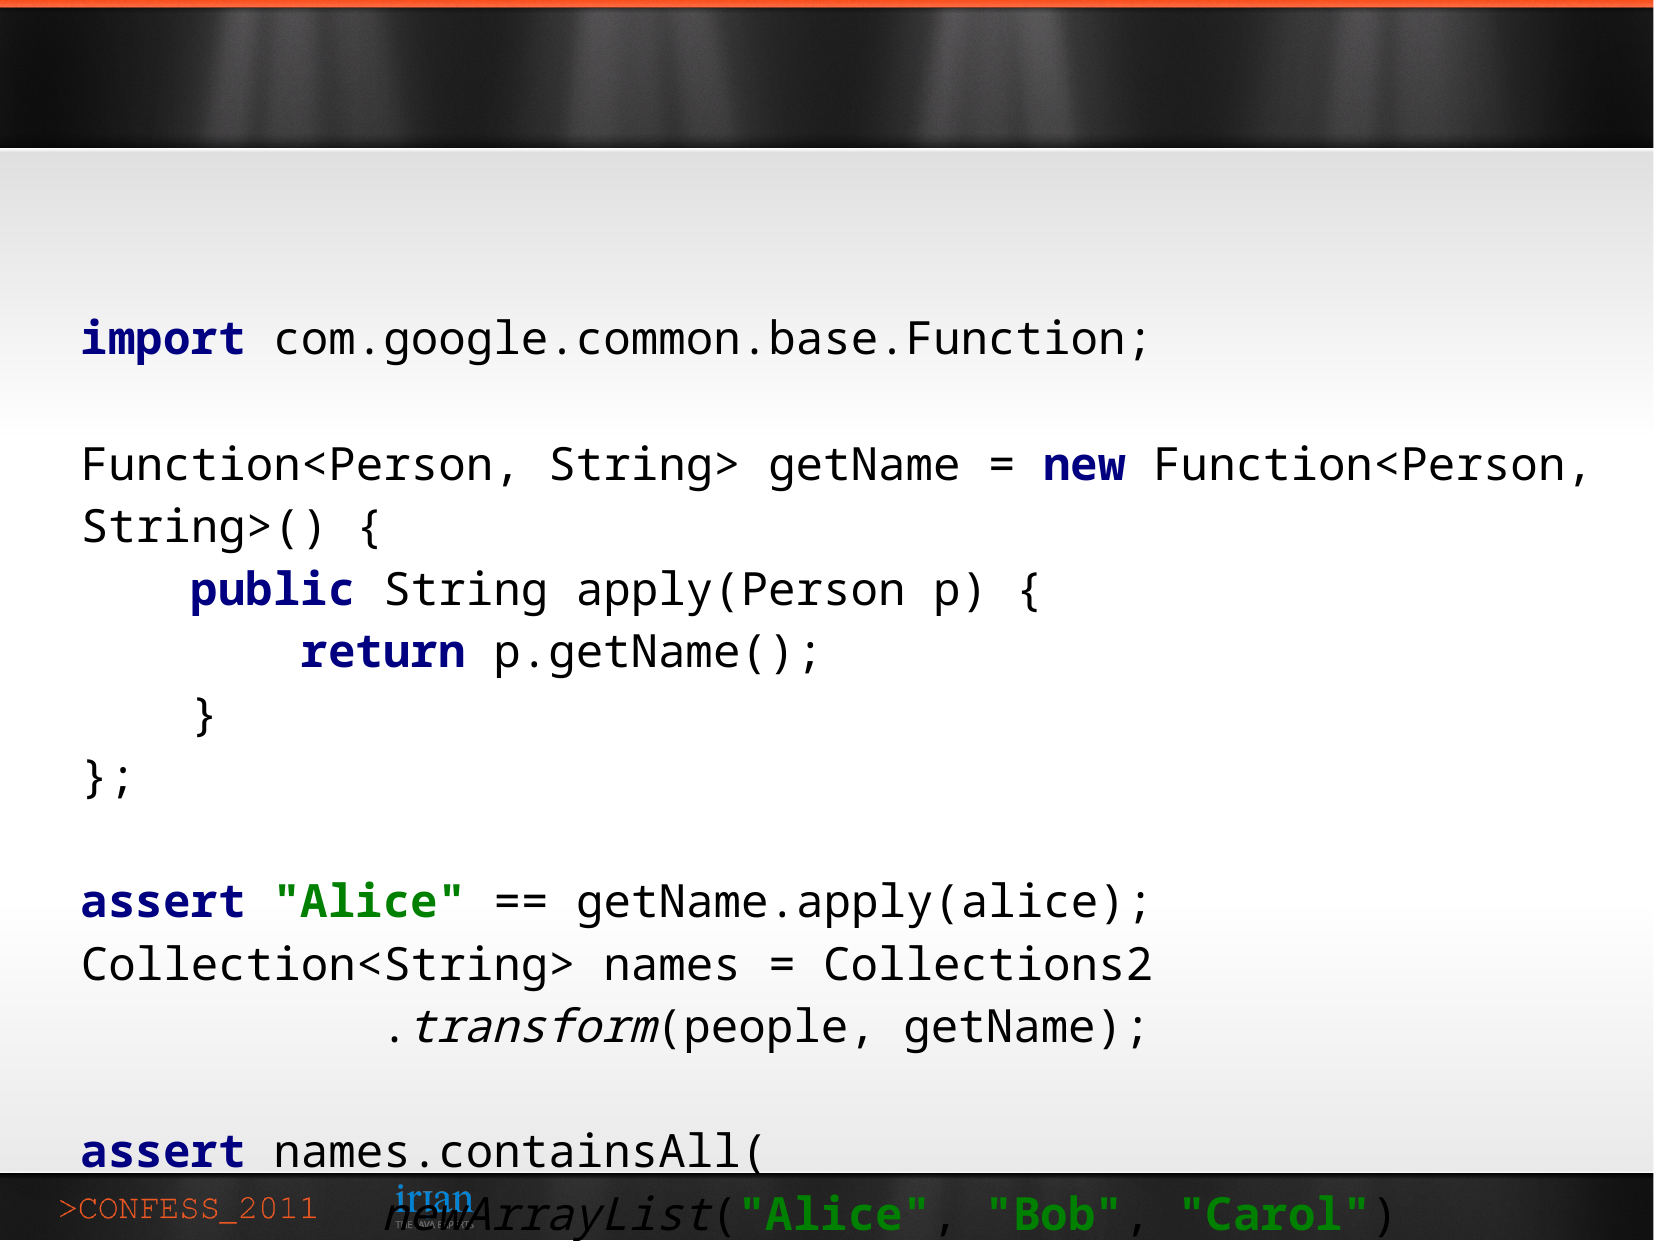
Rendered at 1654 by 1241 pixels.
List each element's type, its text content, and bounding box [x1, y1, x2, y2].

text_box import com.google.common.base.Function; Function<Person, String> getName = new Function<Person, String>() { public String apply(Person p) { return p.getName(); } }; assert "Alice" == getName.apply(alice); Collection<String> names = Collections2 .transform(people, getName); assert names.containsAll( newArrayList("Alice", "Bob", "Carol") ); [80, 305, 1654, 1241]
picture [0, 0, 1654, 1240]
